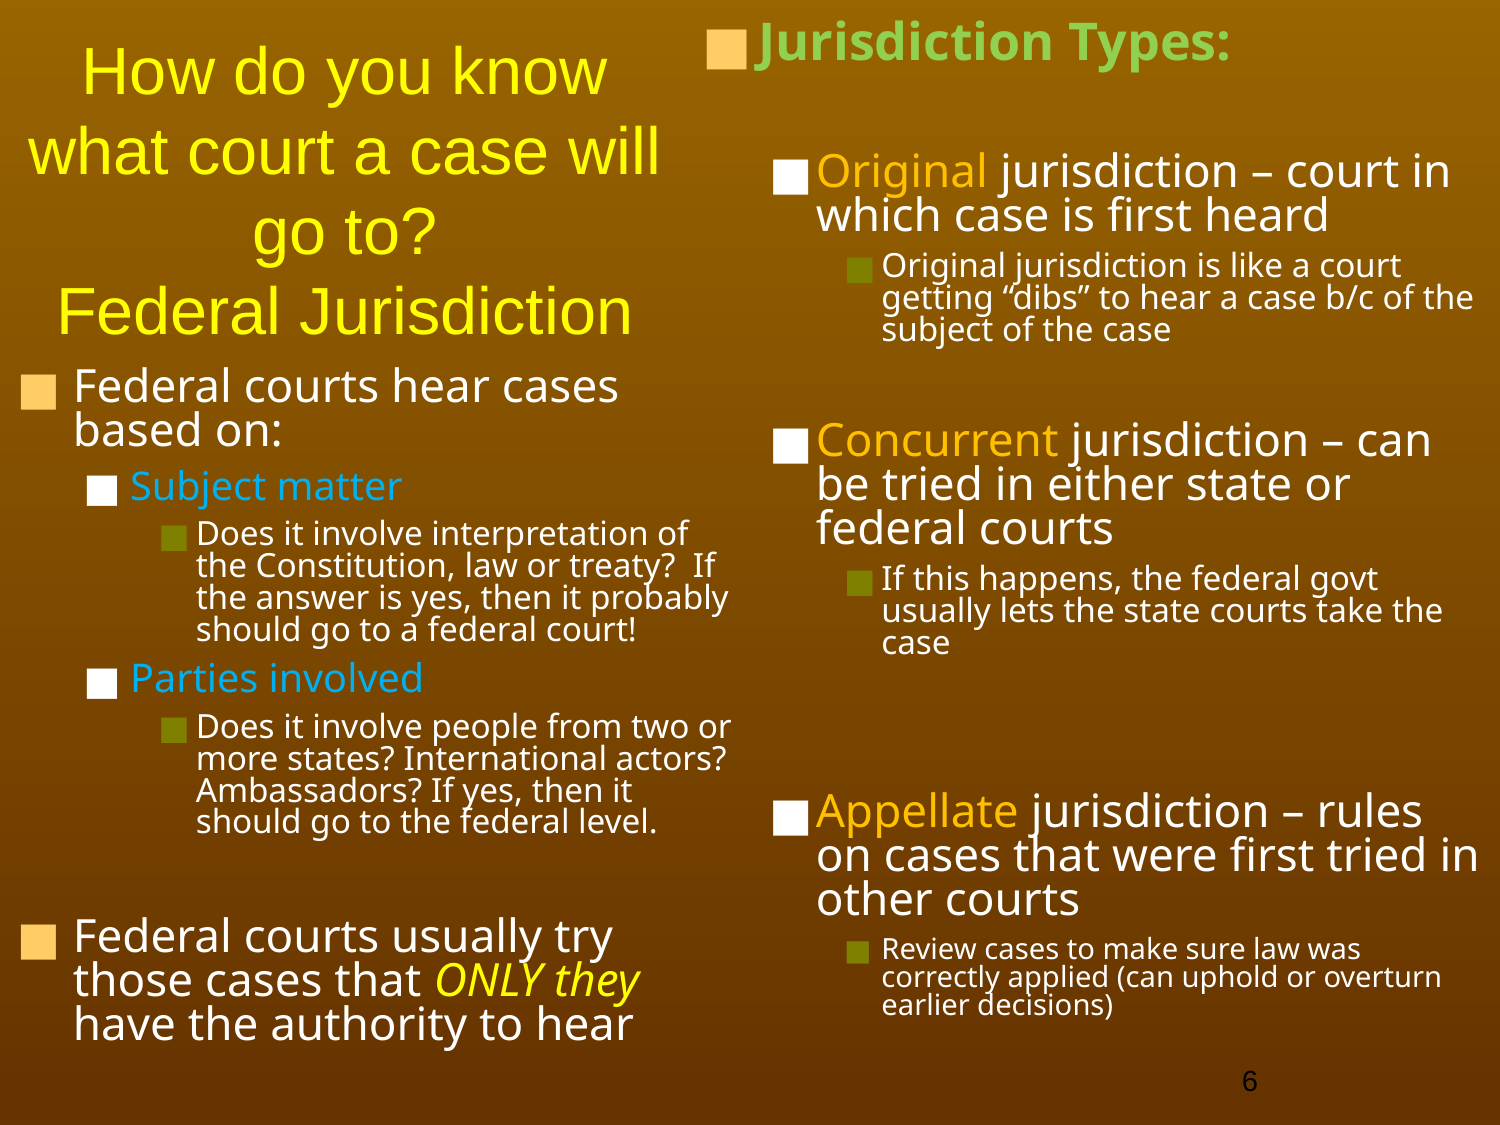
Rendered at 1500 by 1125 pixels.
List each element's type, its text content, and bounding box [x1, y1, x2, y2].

text_box <number> [1226, 1059, 1273, 1105]
title How do you know what court a case will go to? Federal Jurisdiction [1, 12, 687, 359]
list Jurisdiction Types: Original jurisdiction – court in which case is first heard Original jurisdiction is like a court getting “dibs” to hear a case b/c of the subject of the case Concurrent jurisdiction – can be tried in either state or federal courts If this happens, the federal govt usually lets the state courts take the case Appellate jurisdiction – rules on cases that were first tried in other courts Review cases to make sure law was correctly applied (can uphold or overturn earlier decisions) [687, 12, 1500, 1113]
list Federal courts hear cases based on: Subject matter Does it involve interpretation of the Constitution, law or treaty? If the answer is yes, then it probably should go to a federal court! Parties involved Does it involve people from two or more states? International actors? Ambassadors? If yes, then it should go to the federal level. Federal courts usually try those cases that ONLY they have the authority to hear [1, 359, 687, 1105]
